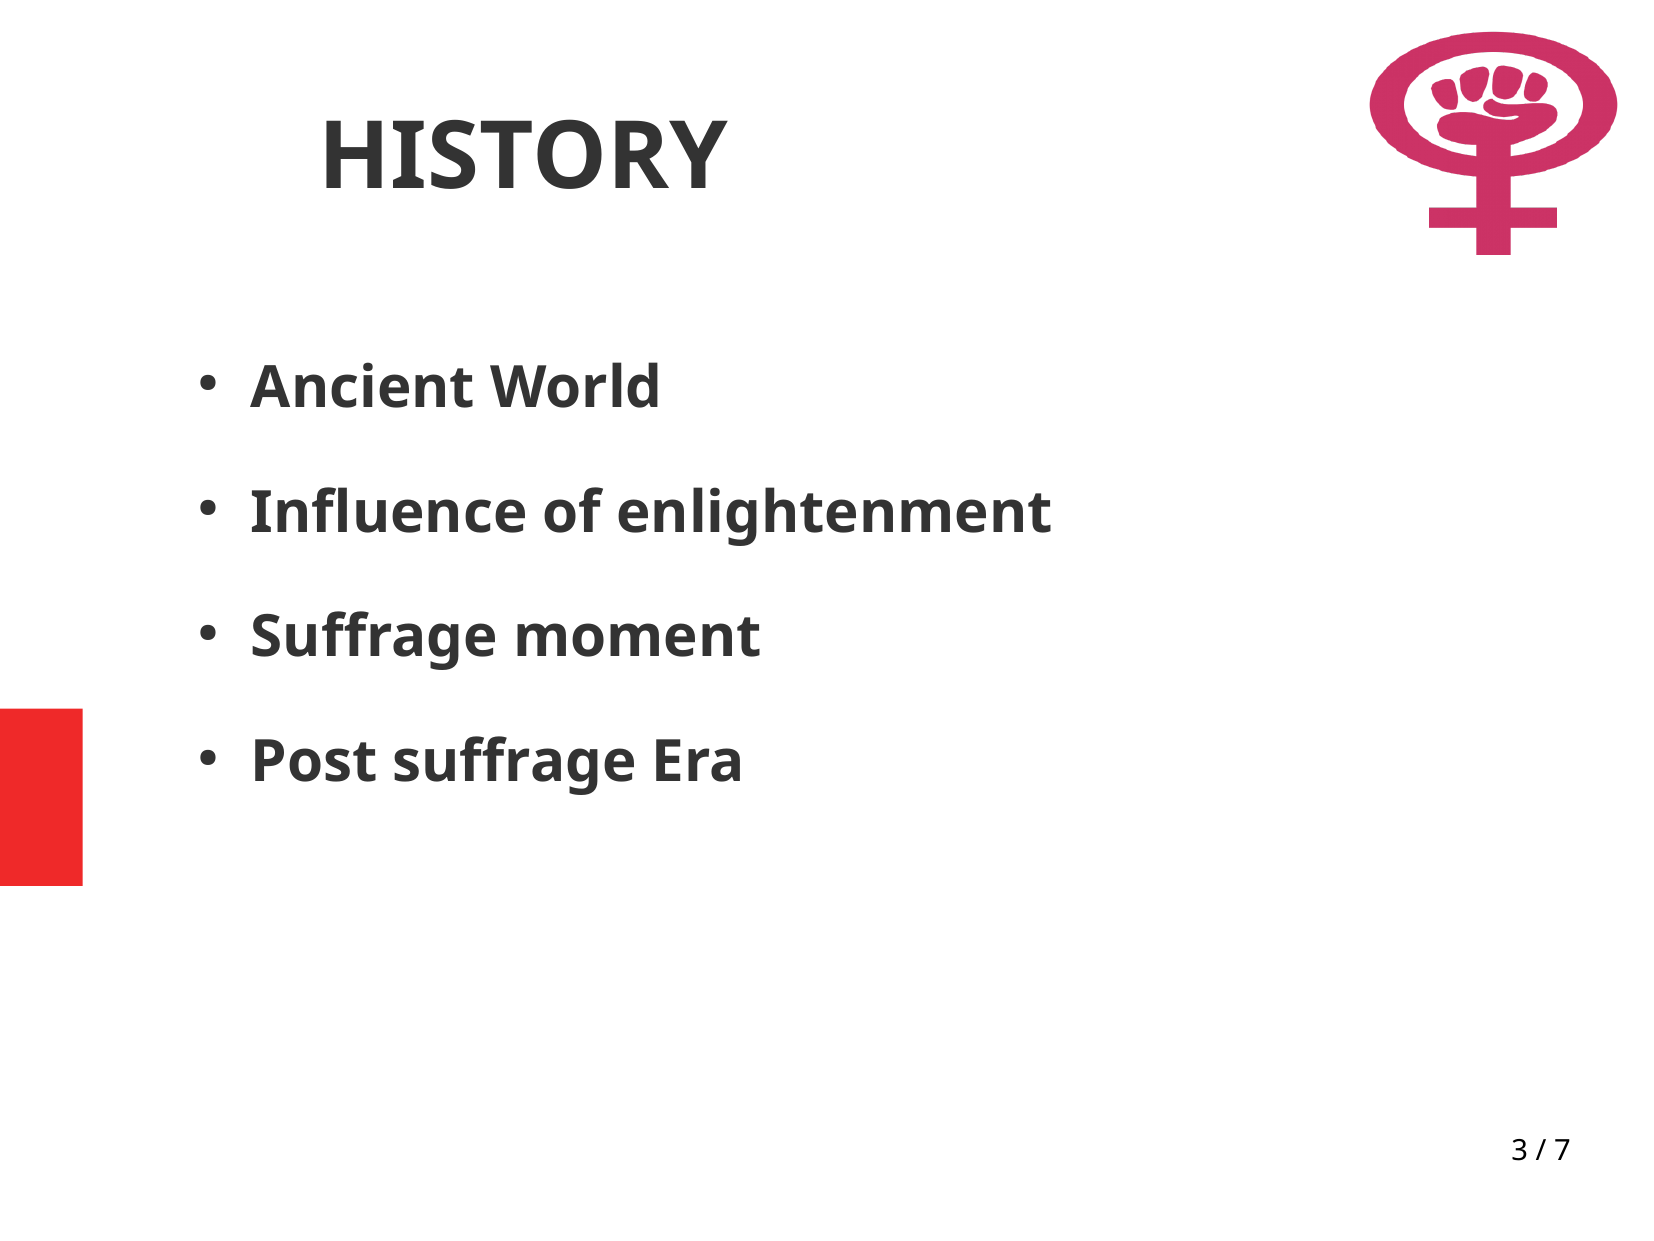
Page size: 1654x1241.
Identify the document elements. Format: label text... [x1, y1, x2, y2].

picture [1365, 29, 1621, 256]
title HISTORY [49, 33, 1456, 271]
list Ancient World Influence of enlightenment Suffrage moment Post suffrage Era [180, 345, 1586, 1021]
